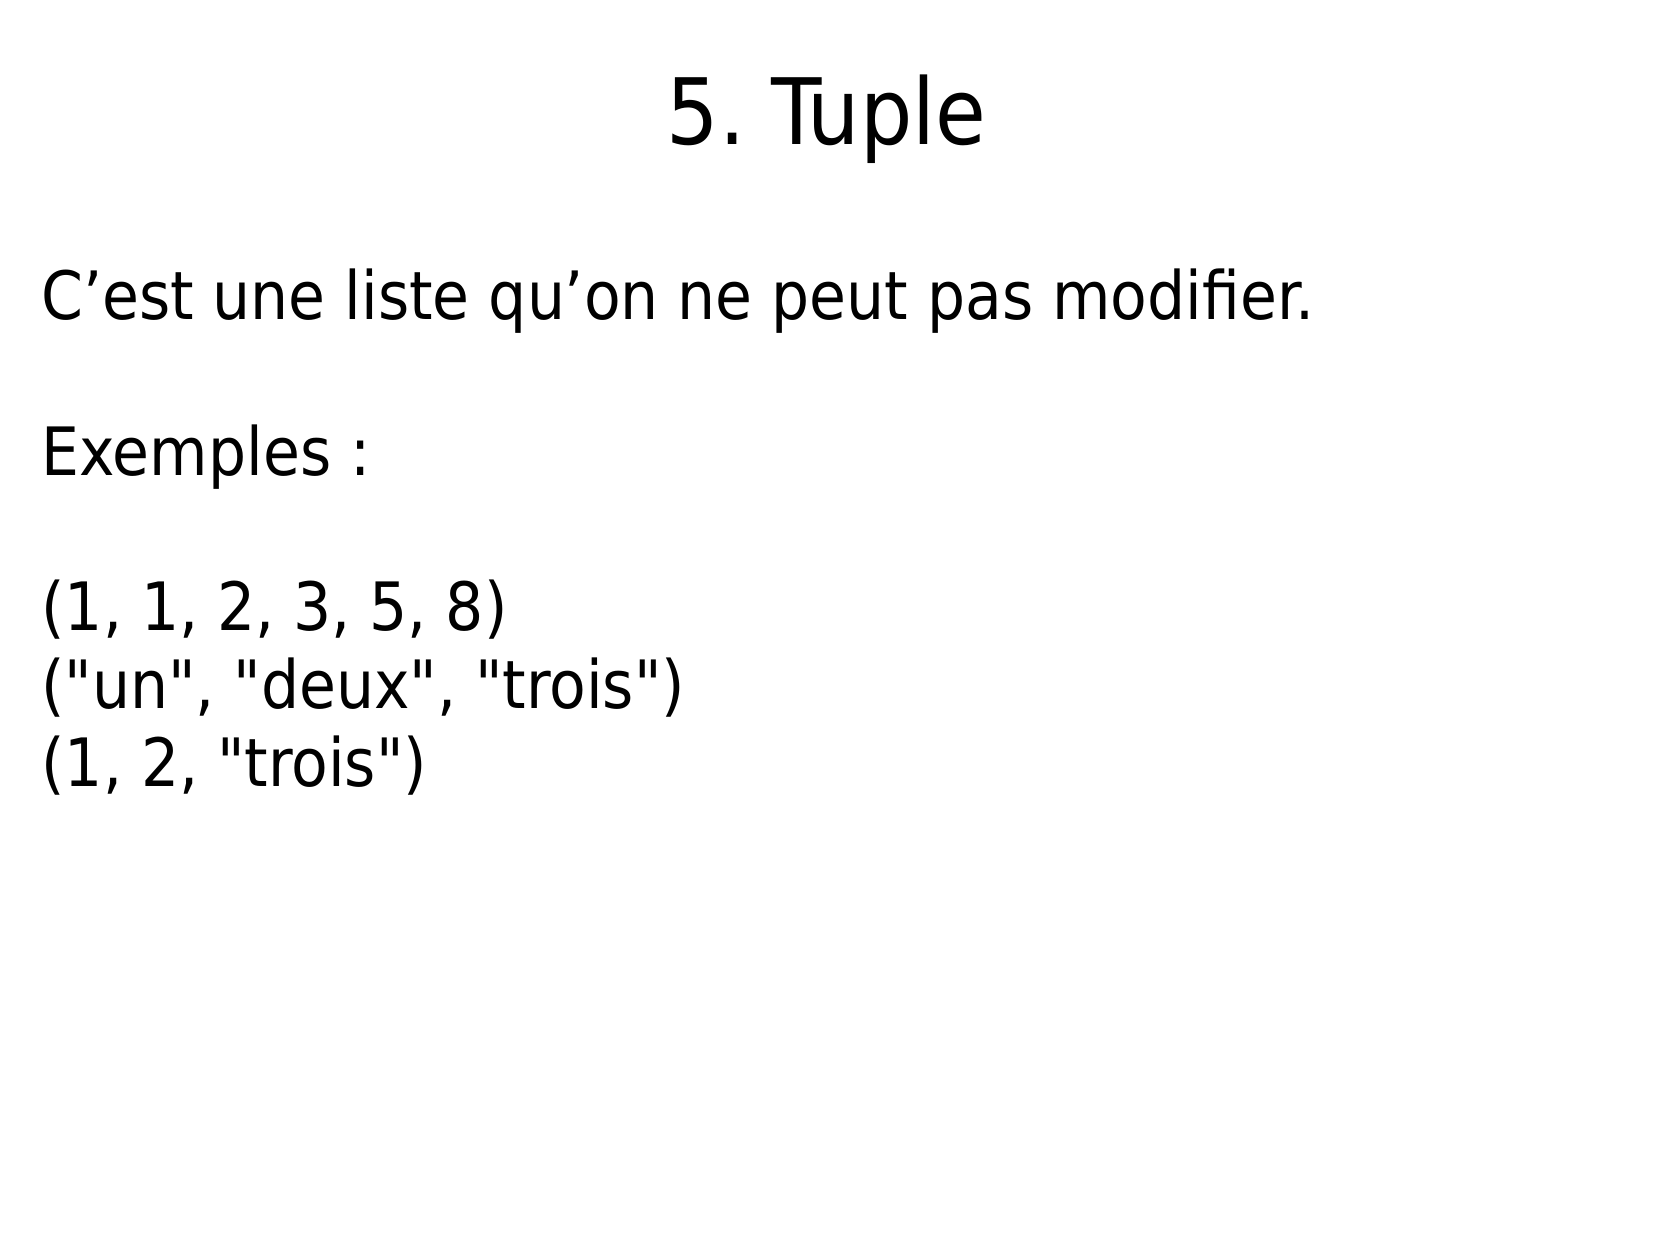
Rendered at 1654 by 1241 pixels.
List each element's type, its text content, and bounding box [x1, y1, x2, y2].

title C’est une liste qu’on ne peut pas modifier. Exemples : (1, 1, 2, 3, 5, 8) ("un", "deux", "trois") (1, 2, "trois") [41, 257, 1613, 1096]
title 5. Tuple [41, 12, 1613, 214]
